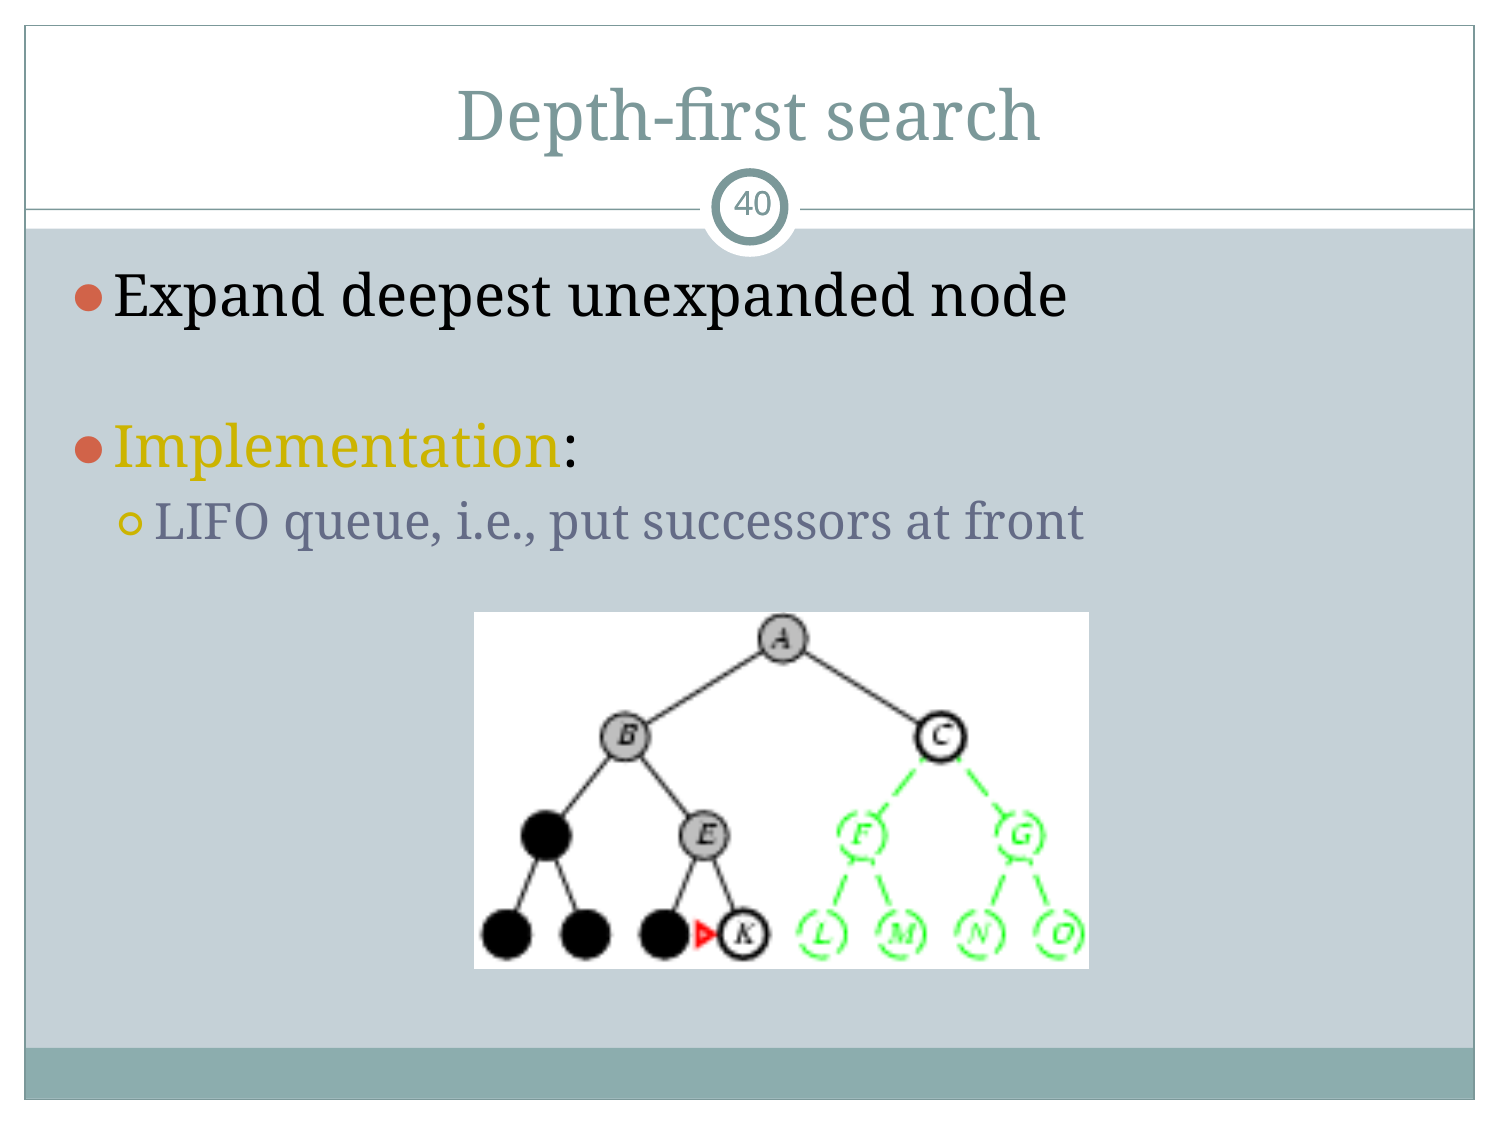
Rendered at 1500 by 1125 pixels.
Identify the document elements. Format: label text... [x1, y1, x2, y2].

list Expand deepest unexpanded node Implementation: LIFO queue, i.e., put successors at front [49, 250, 1445, 1001]
title Depth-first search [49, 37, 1450, 162]
slide_number <number> [715, 168, 791, 241]
picture [474, 612, 1089, 969]
